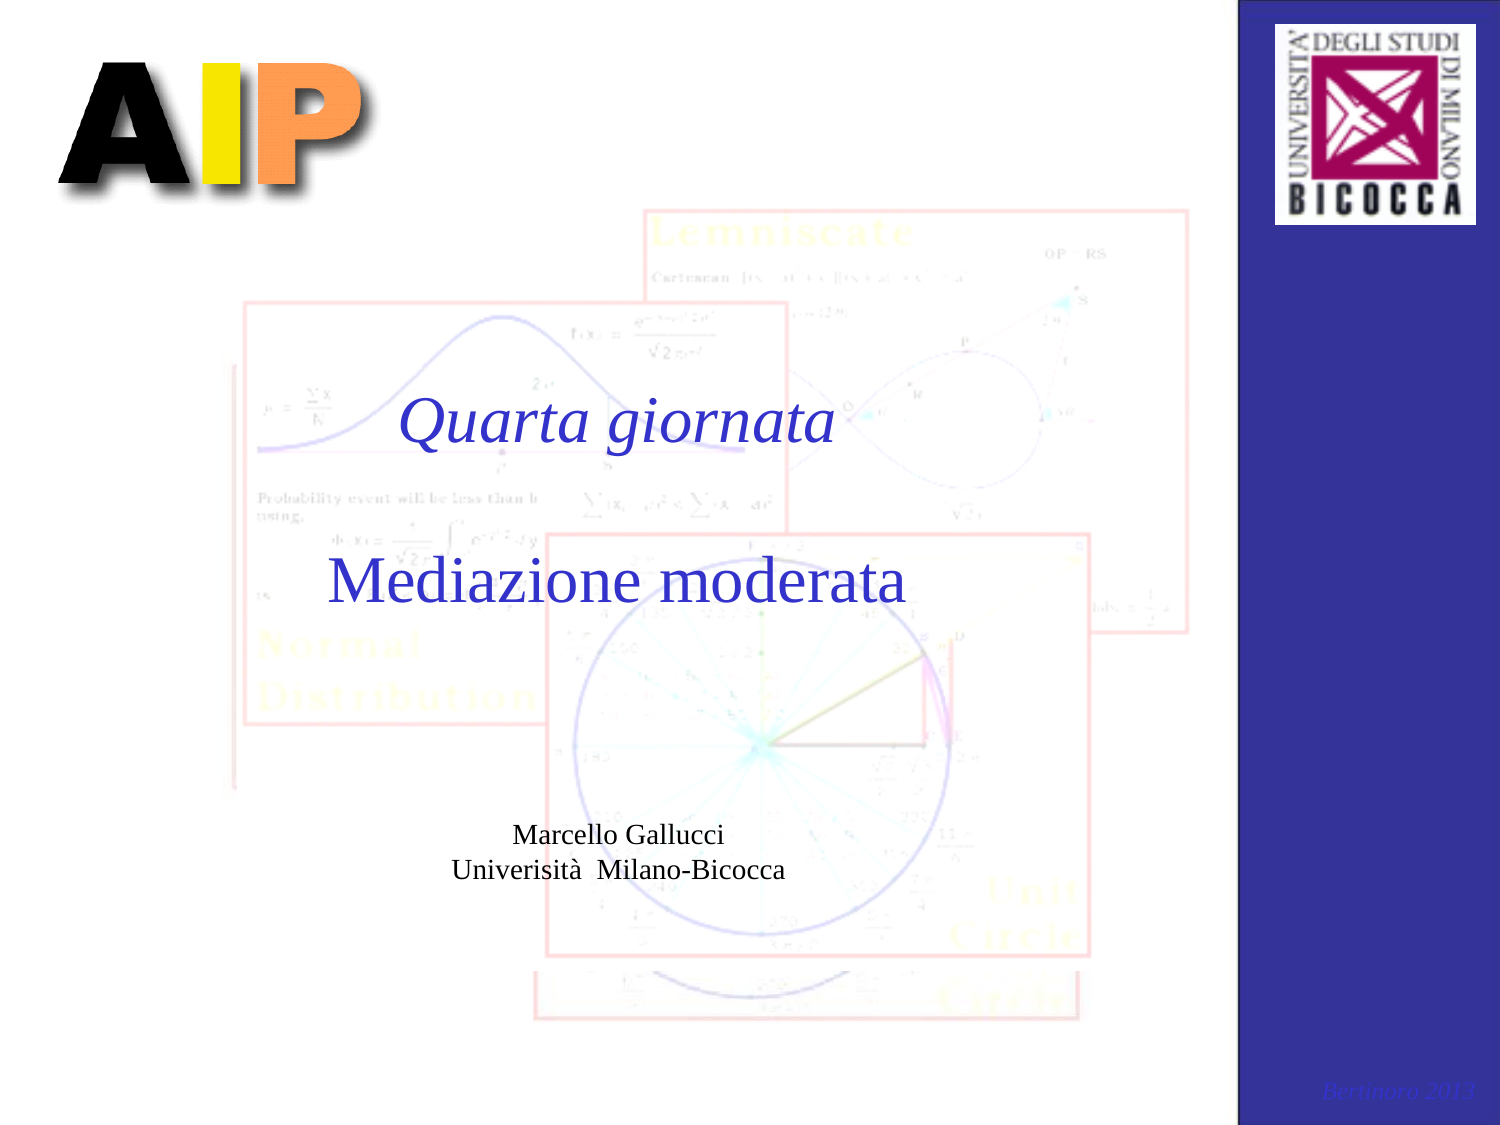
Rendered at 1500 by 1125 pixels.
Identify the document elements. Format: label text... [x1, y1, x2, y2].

text_box Marcello Gallucci Univerisità Milano-Bicocca [0, 799, 1238, 900]
text_box Bertinoro 2013 [600, 1066, 1491, 1113]
picture [0, 0, 1500, 1125]
title Quarta giornata Mediazione moderata [18, 368, 1218, 624]
